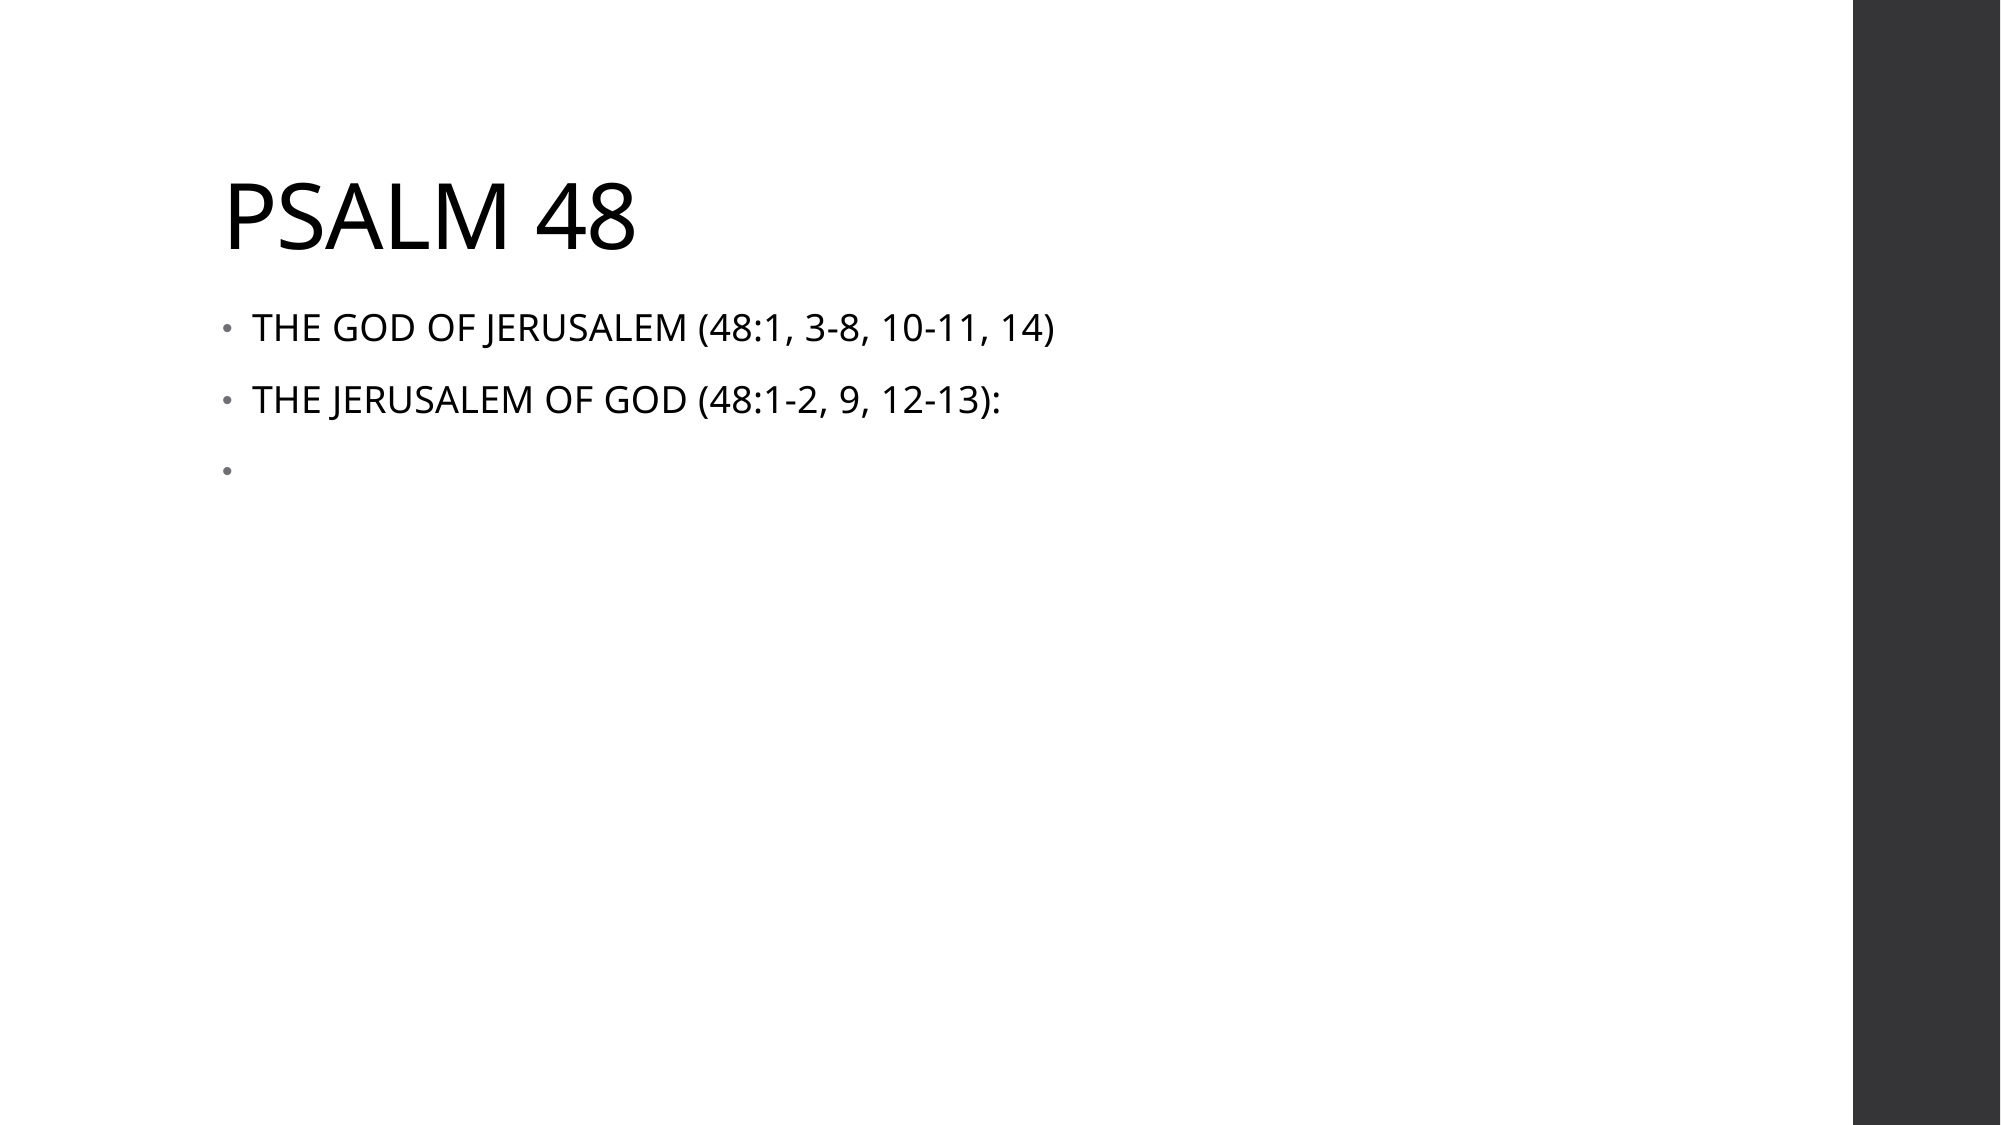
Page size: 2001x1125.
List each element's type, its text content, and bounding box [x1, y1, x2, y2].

title PSALM 48 [206, 60, 1797, 278]
list THE GOD OF JERUSALEM (48:1, 3-8, 10-11, 14) THE JERUSALEM OF GOD (48:1-2, 9, 12-13): [206, 299, 1617, 1014]
